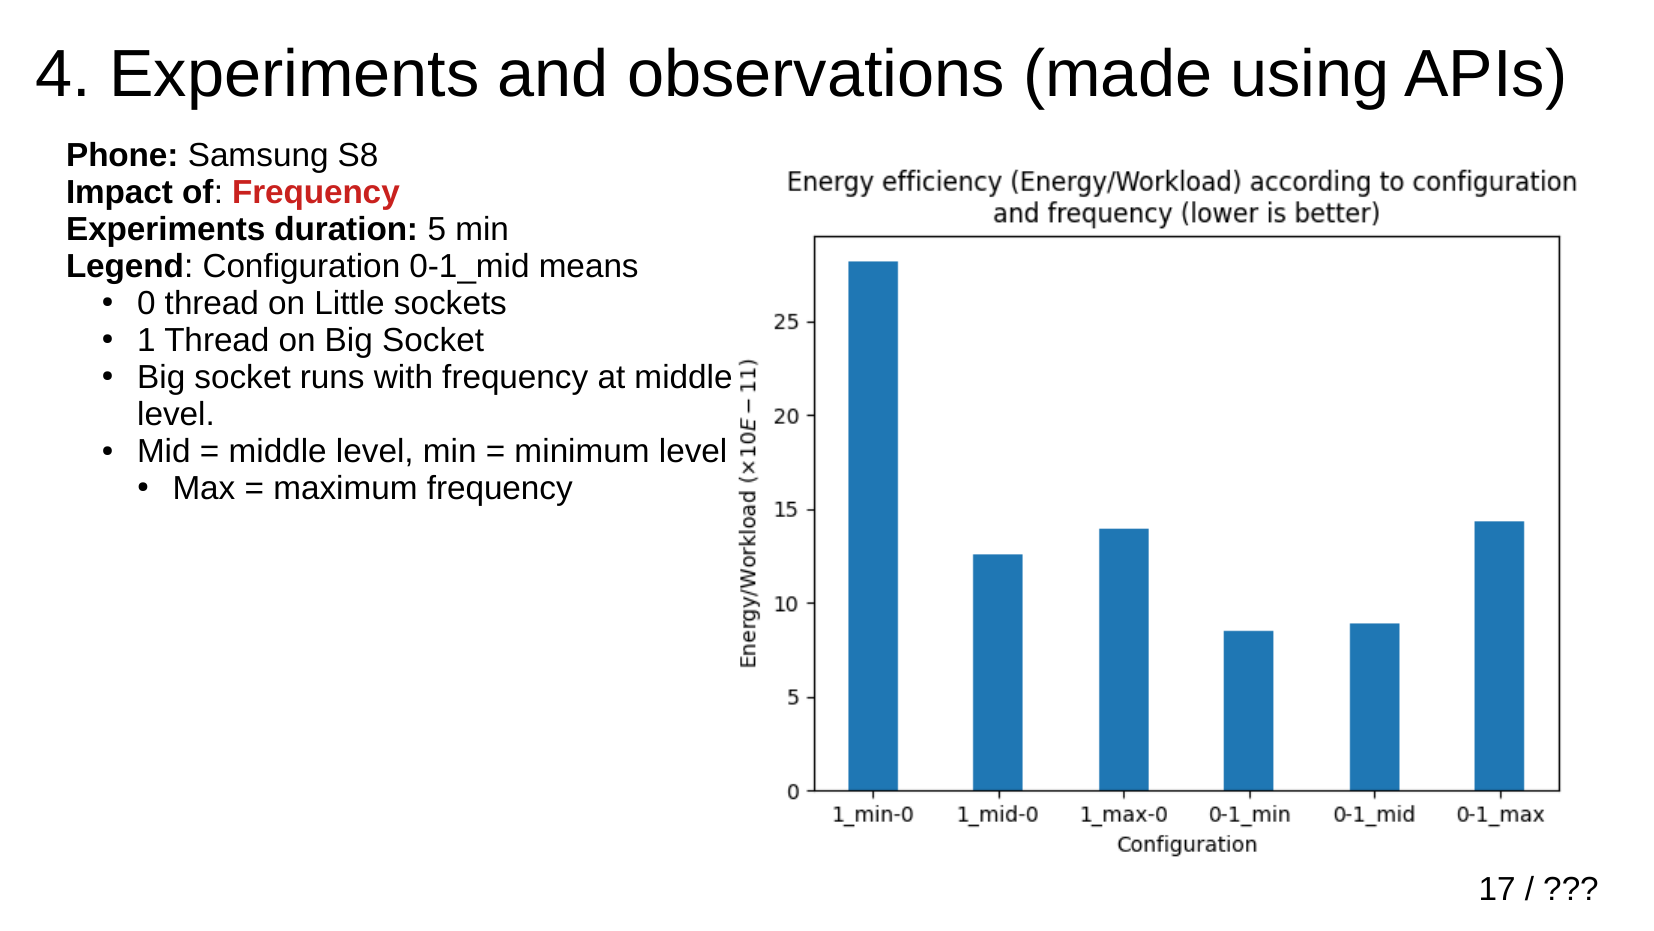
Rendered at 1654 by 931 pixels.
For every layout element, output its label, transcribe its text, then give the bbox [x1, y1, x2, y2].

title 4. Experiments and observations (made using APIs) [35, 0, 1629, 148]
text_box Phone: Samsung S8 Impact of: Frequency Experiments duration: 5 min Legend: Configuration 0-1_mid means 0 thread on Little sockets 1 Thread on Big Socket Big socket runs with frequency at middle level. Mid = middle level, min = minimum level Max = maximum frequency [51, 148, 764, 515]
picture [694, 149, 1654, 870]
text_box 17 / ??? [1463, 862, 1652, 931]
